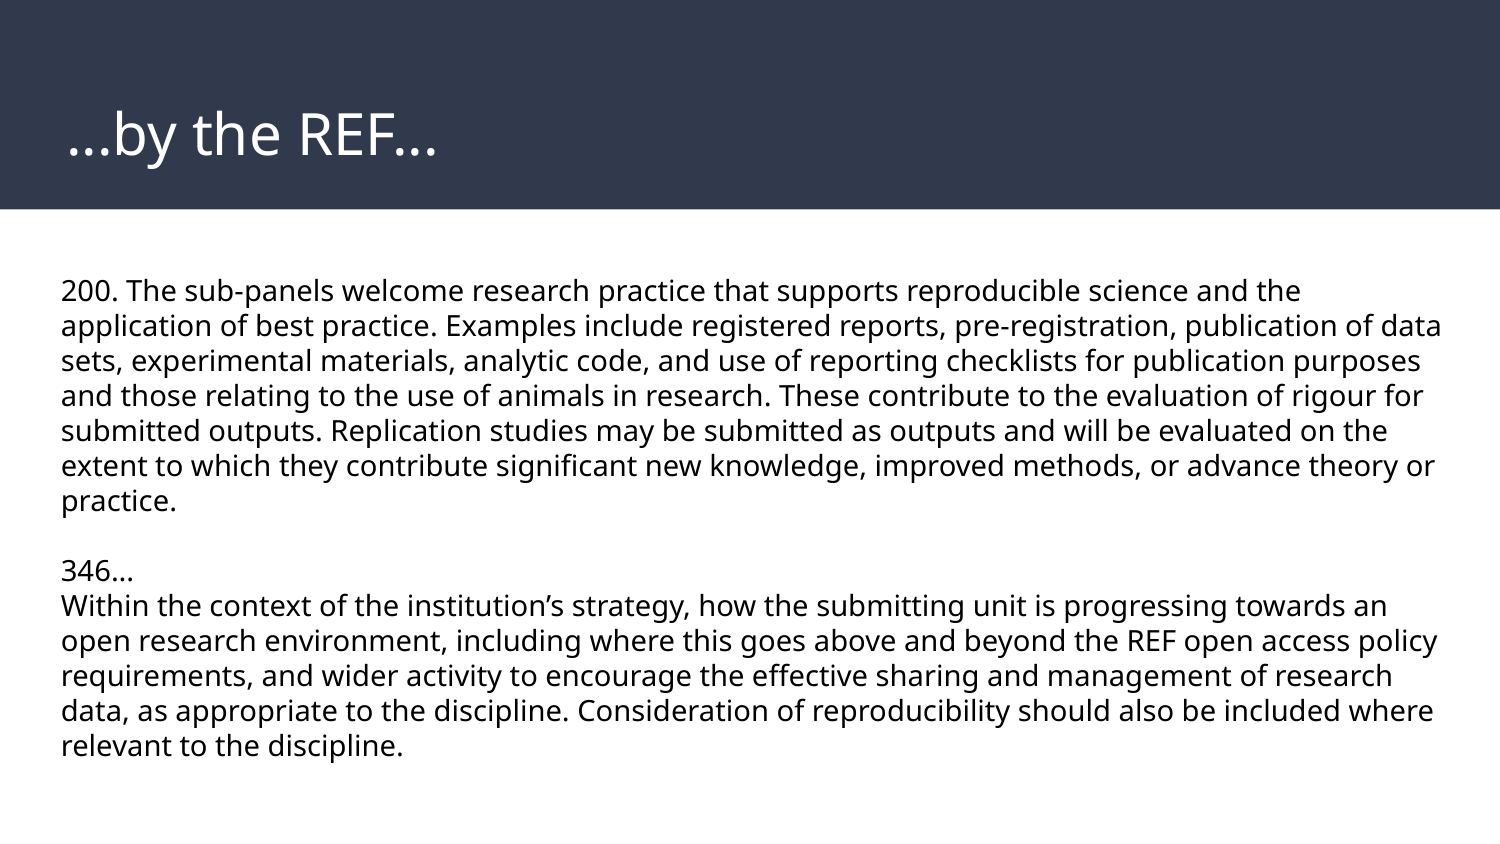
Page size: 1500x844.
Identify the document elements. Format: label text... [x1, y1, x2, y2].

title ...by the REF... [51, 82, 1449, 185]
text_box 200. The sub-panels welcome research practice that supports reproducible science and the application of best practice. Examples include registered reports, pre-registration, publication of data sets, experimental materials, analytic code, and use of reporting checklists for publication purposes and those relating to the use of animals in research. These contribute to the evaluation of rigour for submitted outputs. Replication studies may be submitted as outputs and will be evaluated on the extent to which they contribute significant new knowledge, improved methods, or advance theory or practice. 346... Within the context of the institution’s strategy, how the submitting unit is progressing towards an open research environment, including where this goes above and beyond the REF open access policy requirements, and wider activity to encourage the effective sharing and management of research data, as appropriate to the discipline. Consideration of reproducibility should also be included where relevant to the discipline. [45, 257, 1463, 806]
